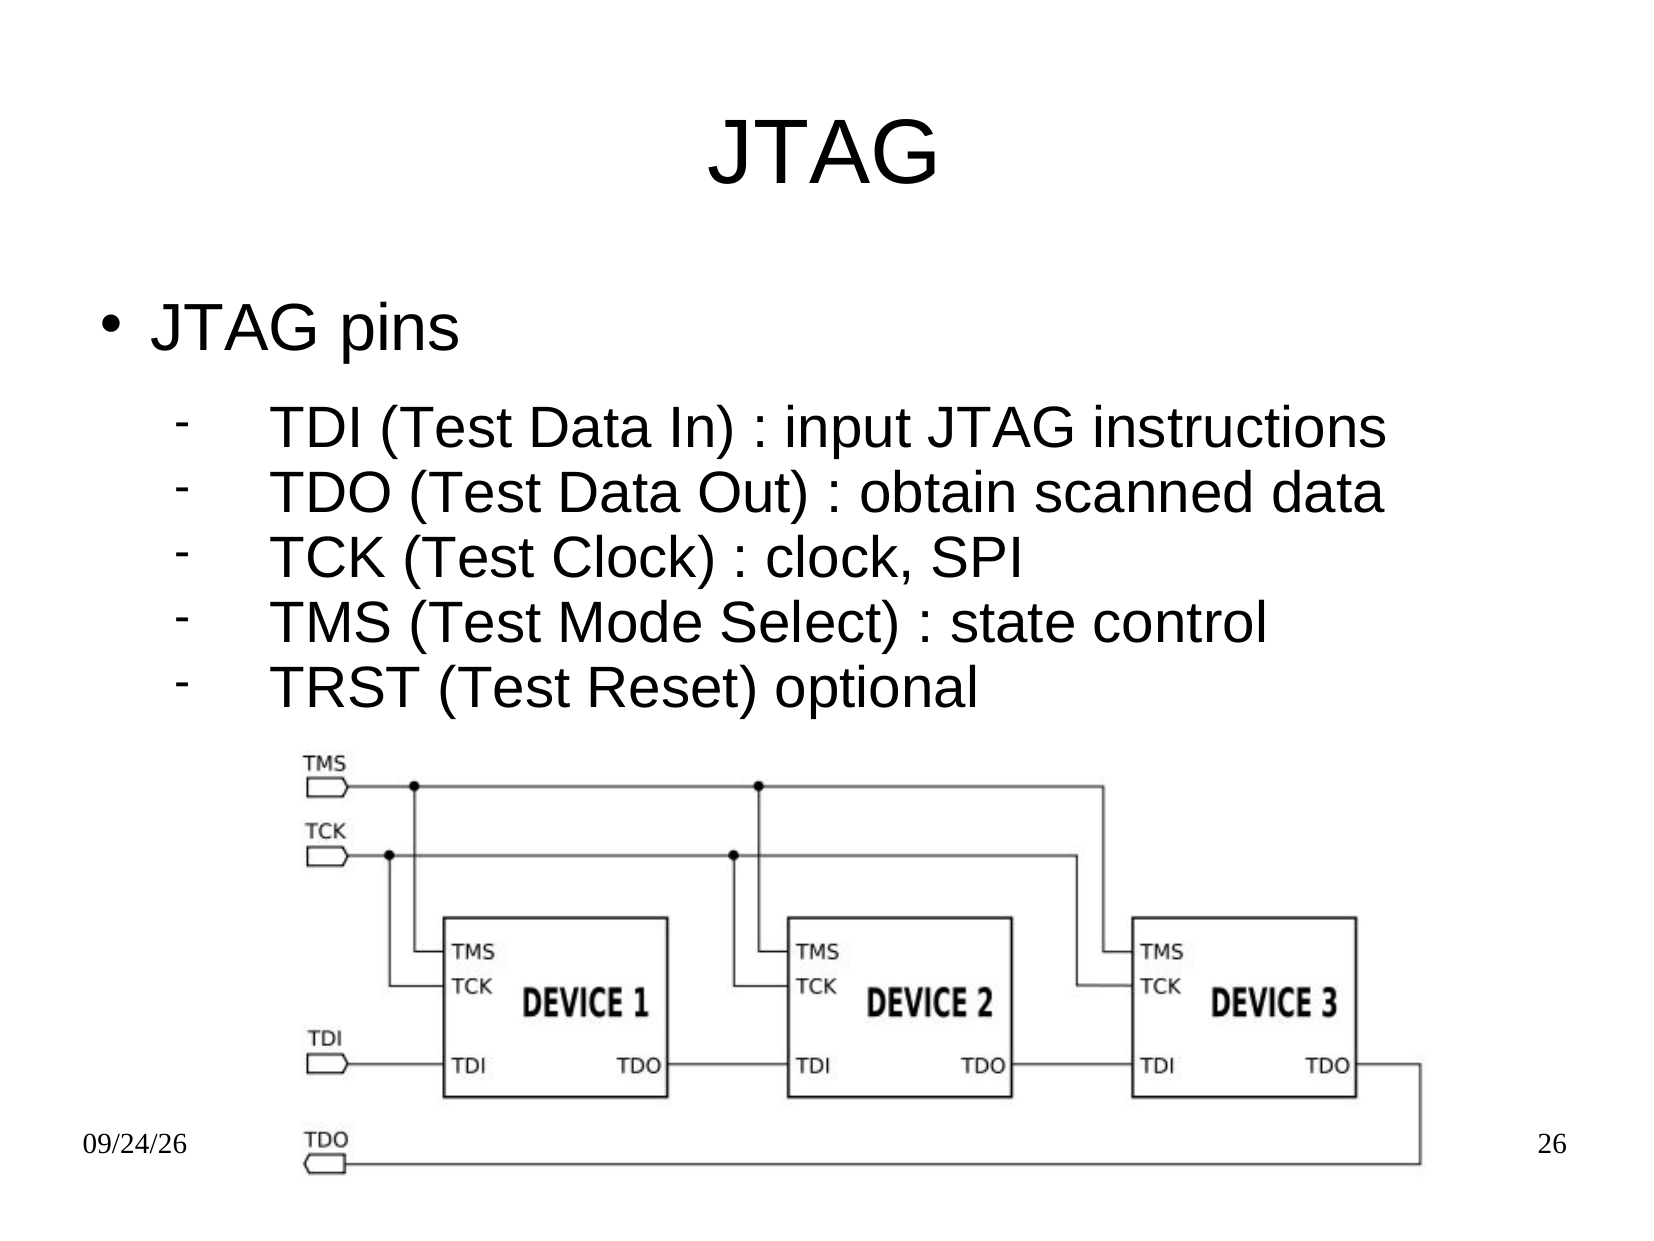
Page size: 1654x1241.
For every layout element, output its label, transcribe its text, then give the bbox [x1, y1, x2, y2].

list JTAG pins TDI (Test Data In) : input JTAG instructions TDO (Test Data Out) : obtain scanned data TCK (Test Clock) : clock, SPI TMS (Test Mode Select) : state control TRST (Test Reset) optional [82, 290, 1568, 1091]
title JTAG [82, 56, 1568, 246]
picture [300, 749, 1426, 1179]
